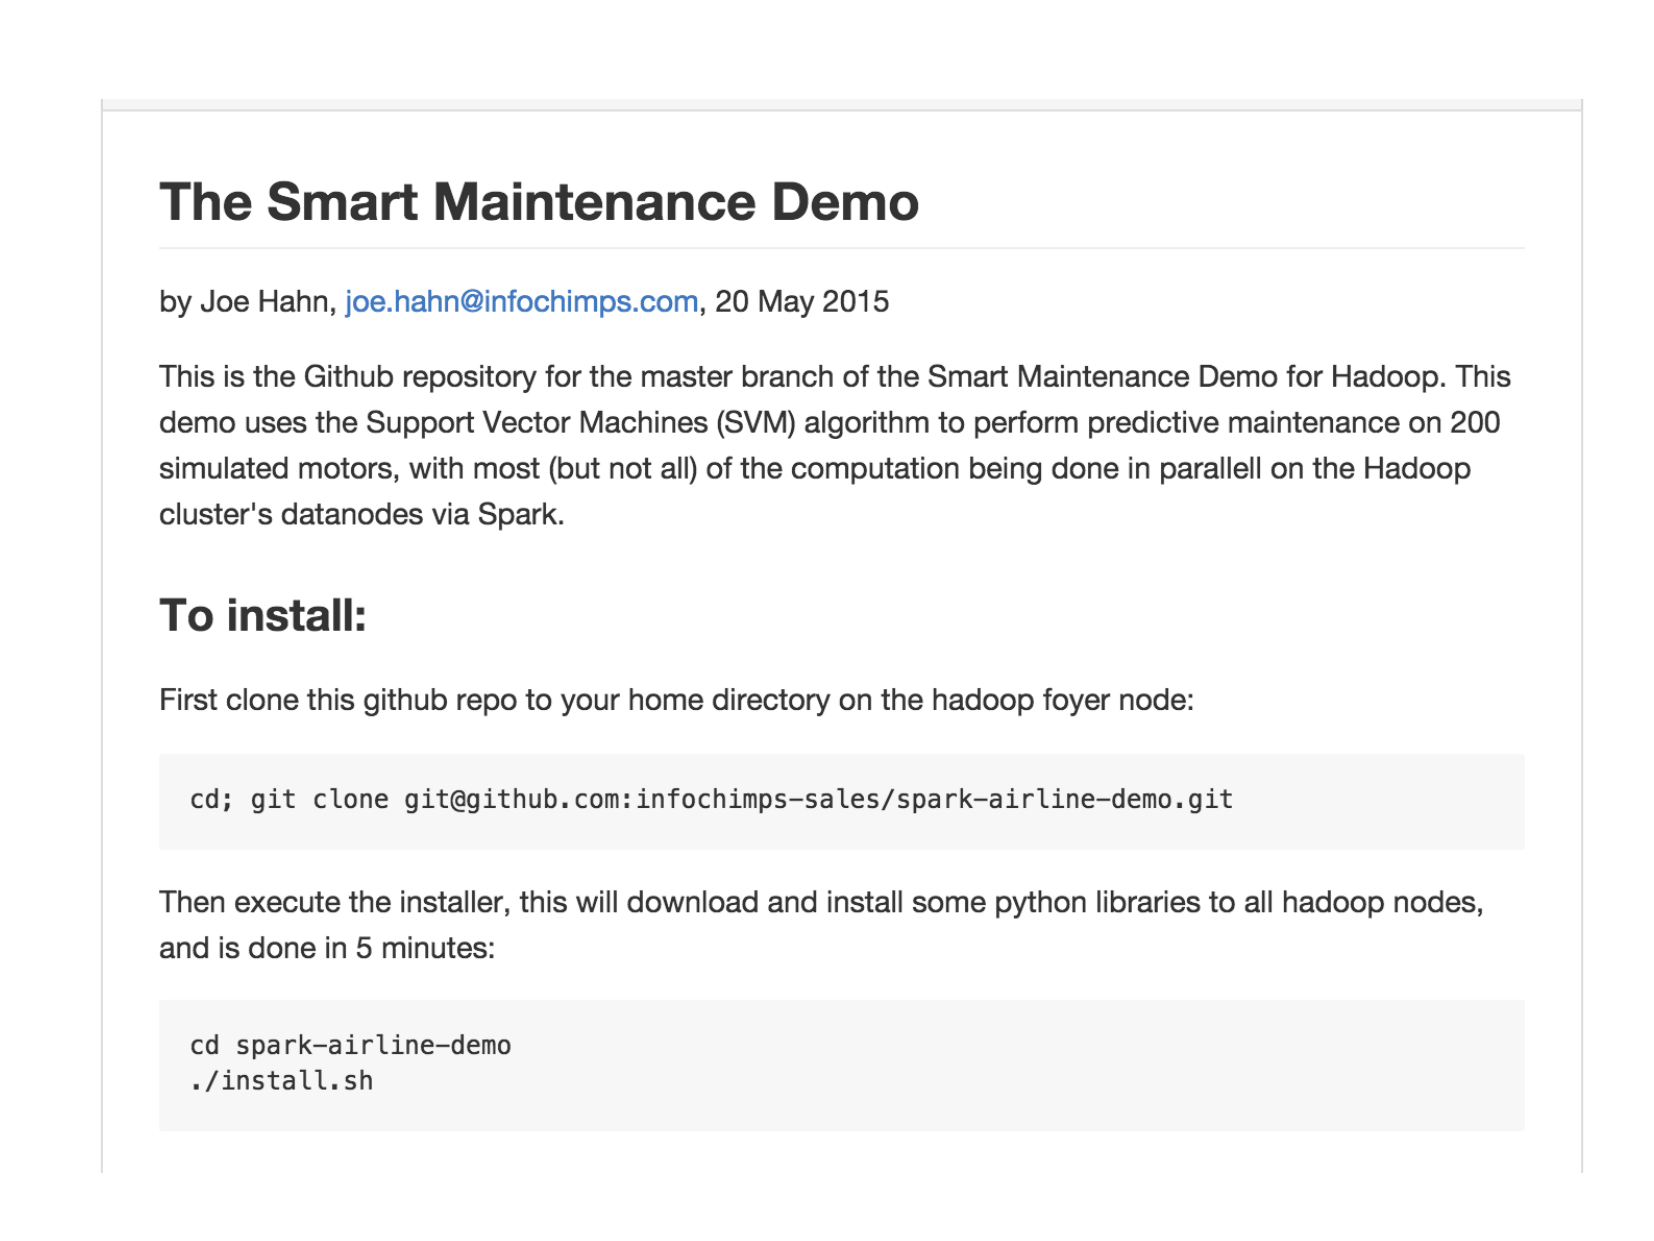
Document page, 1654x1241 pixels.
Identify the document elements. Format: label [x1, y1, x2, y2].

picture [80, 99, 1602, 1173]
